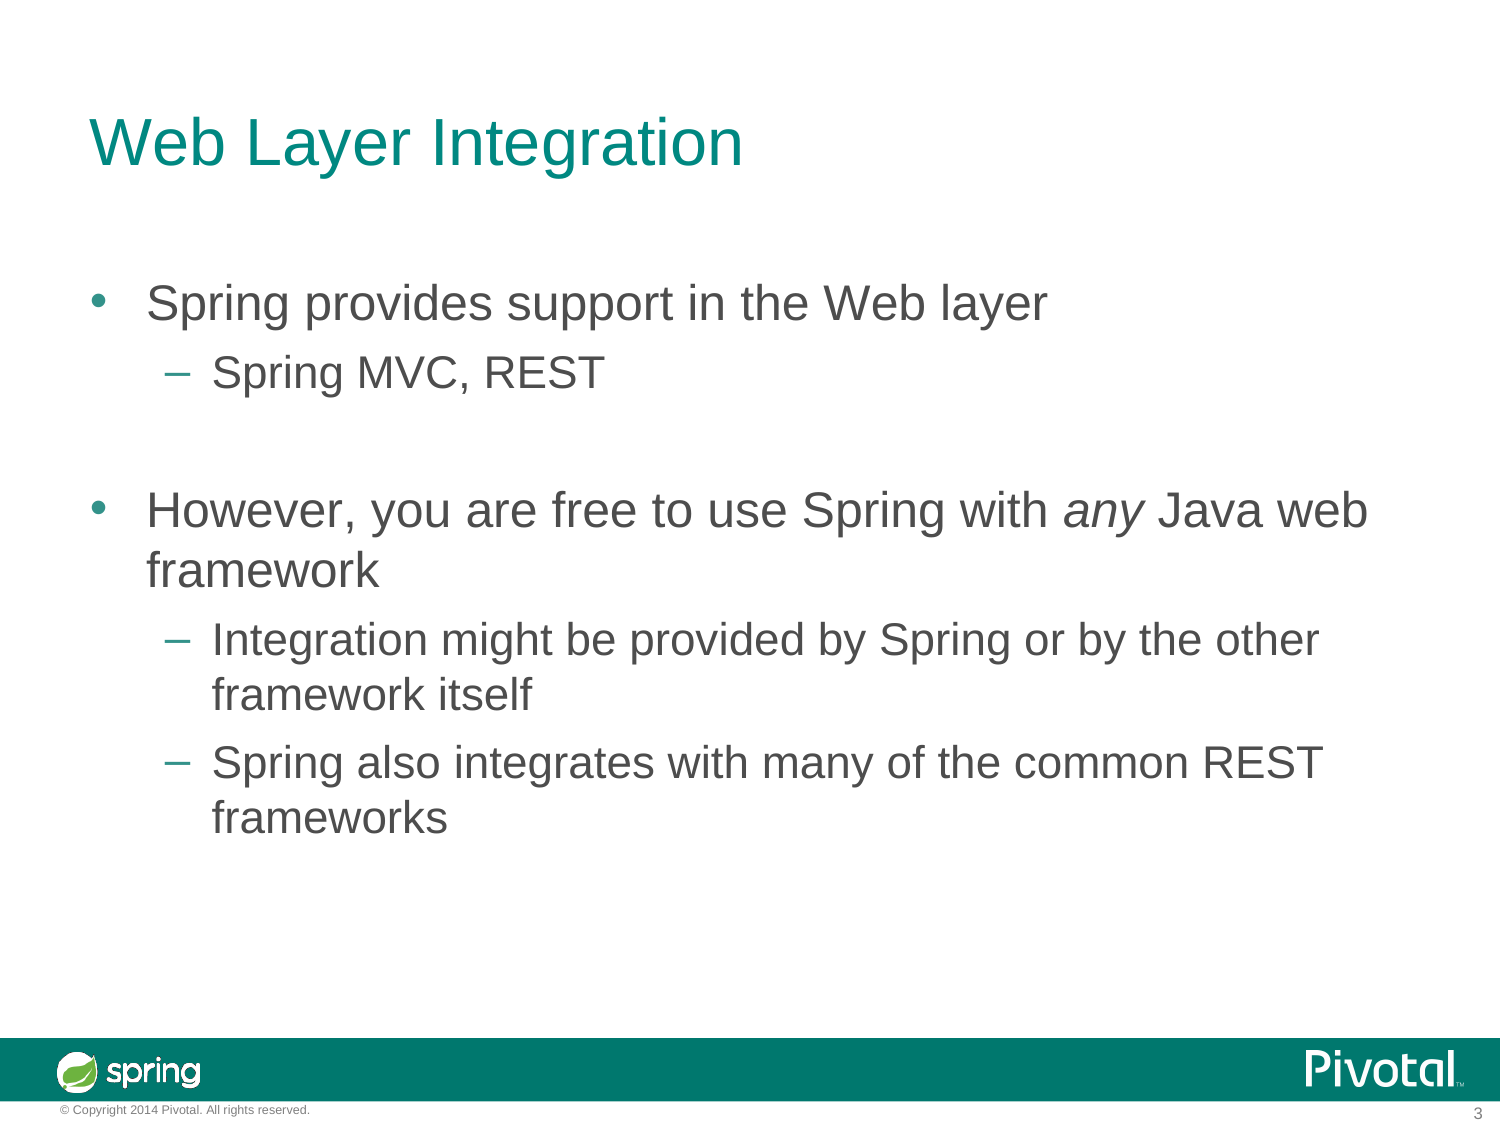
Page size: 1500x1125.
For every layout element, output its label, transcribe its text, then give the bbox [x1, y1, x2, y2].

picture [1306, 1050, 1464, 1087]
title Web Layer Integration [75, 45, 1426, 233]
list Spring provides support in the Web layer Spring MVC, REST However, you are free to use Spring with any Java web framework Integration might be provided by Spring or by the other framework itself Spring also integrates with many of the common REST frameworks [75, 262, 1426, 1005]
picture [32, 1041, 210, 1103]
